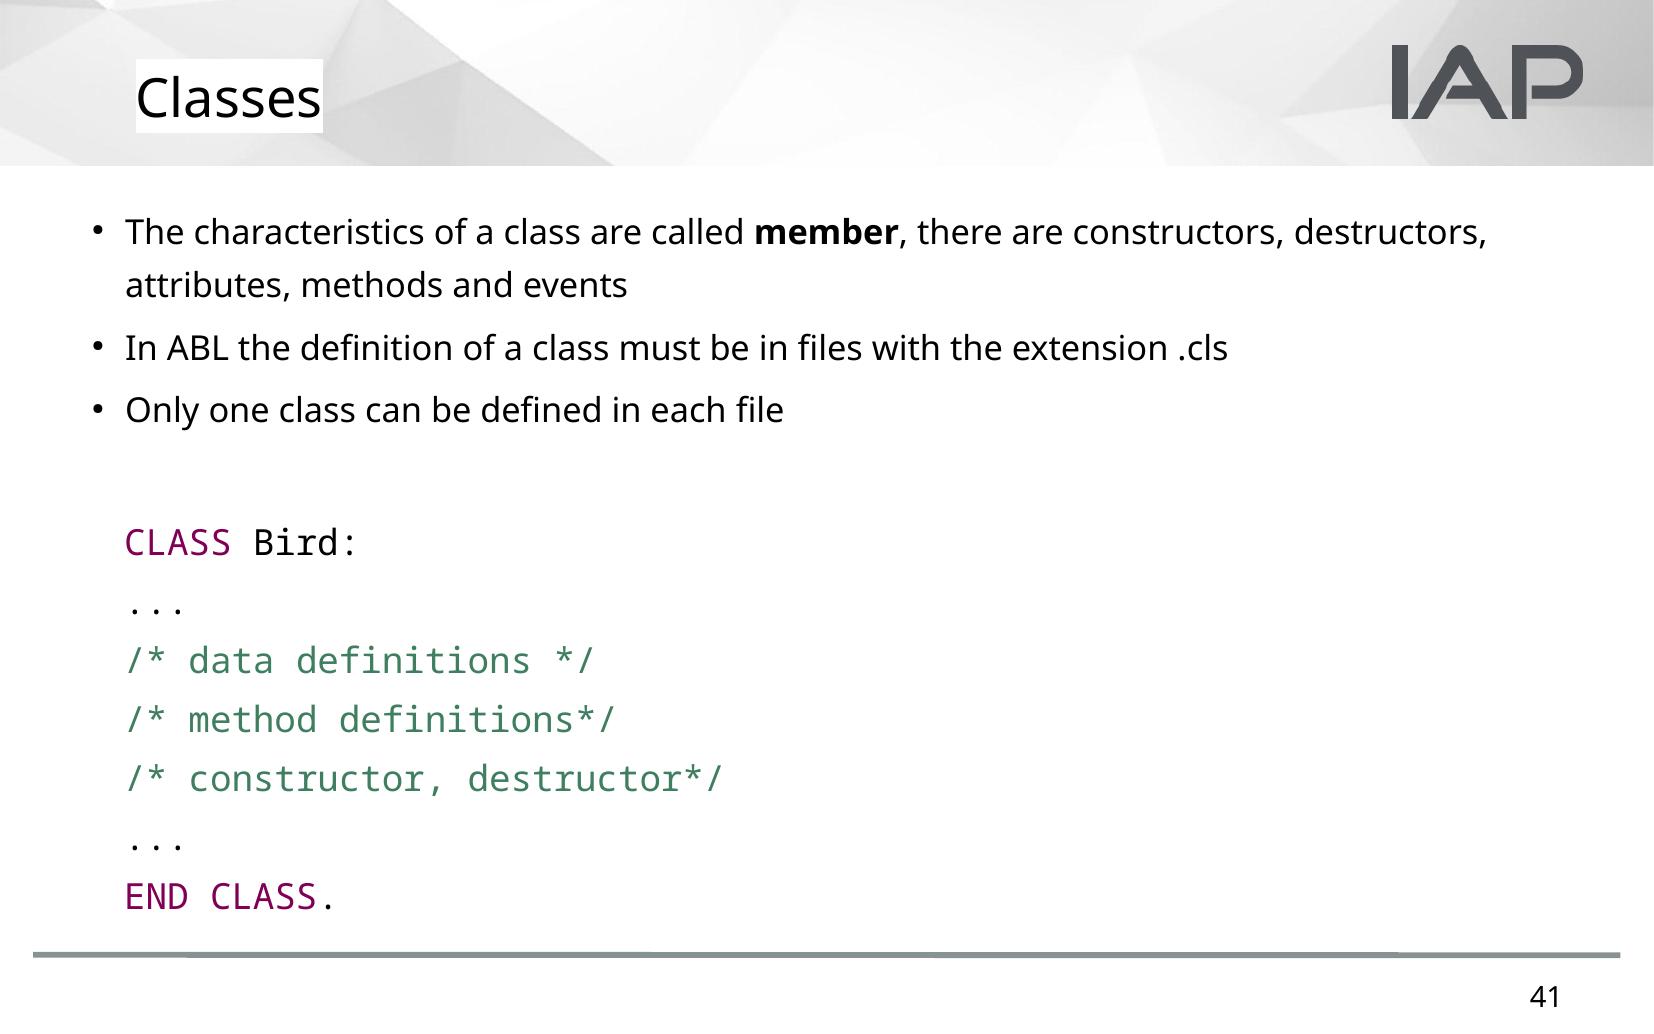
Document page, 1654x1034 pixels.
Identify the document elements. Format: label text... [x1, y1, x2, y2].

picture [0, 0, 1654, 166]
list The characteristics of a class are called member, there are constructors, destructors, attributes, methods and events In ABL the definition of a class must be in files with the extension .cls Only one class can be defined in each file [76, 200, 1589, 438]
title Classes [135, 41, 1264, 152]
list CLASS Bird: ... /* data definitions */ /* method definitions*/ /* constructor, destructor*/ ... END CLASS. [124, 516, 1613, 922]
